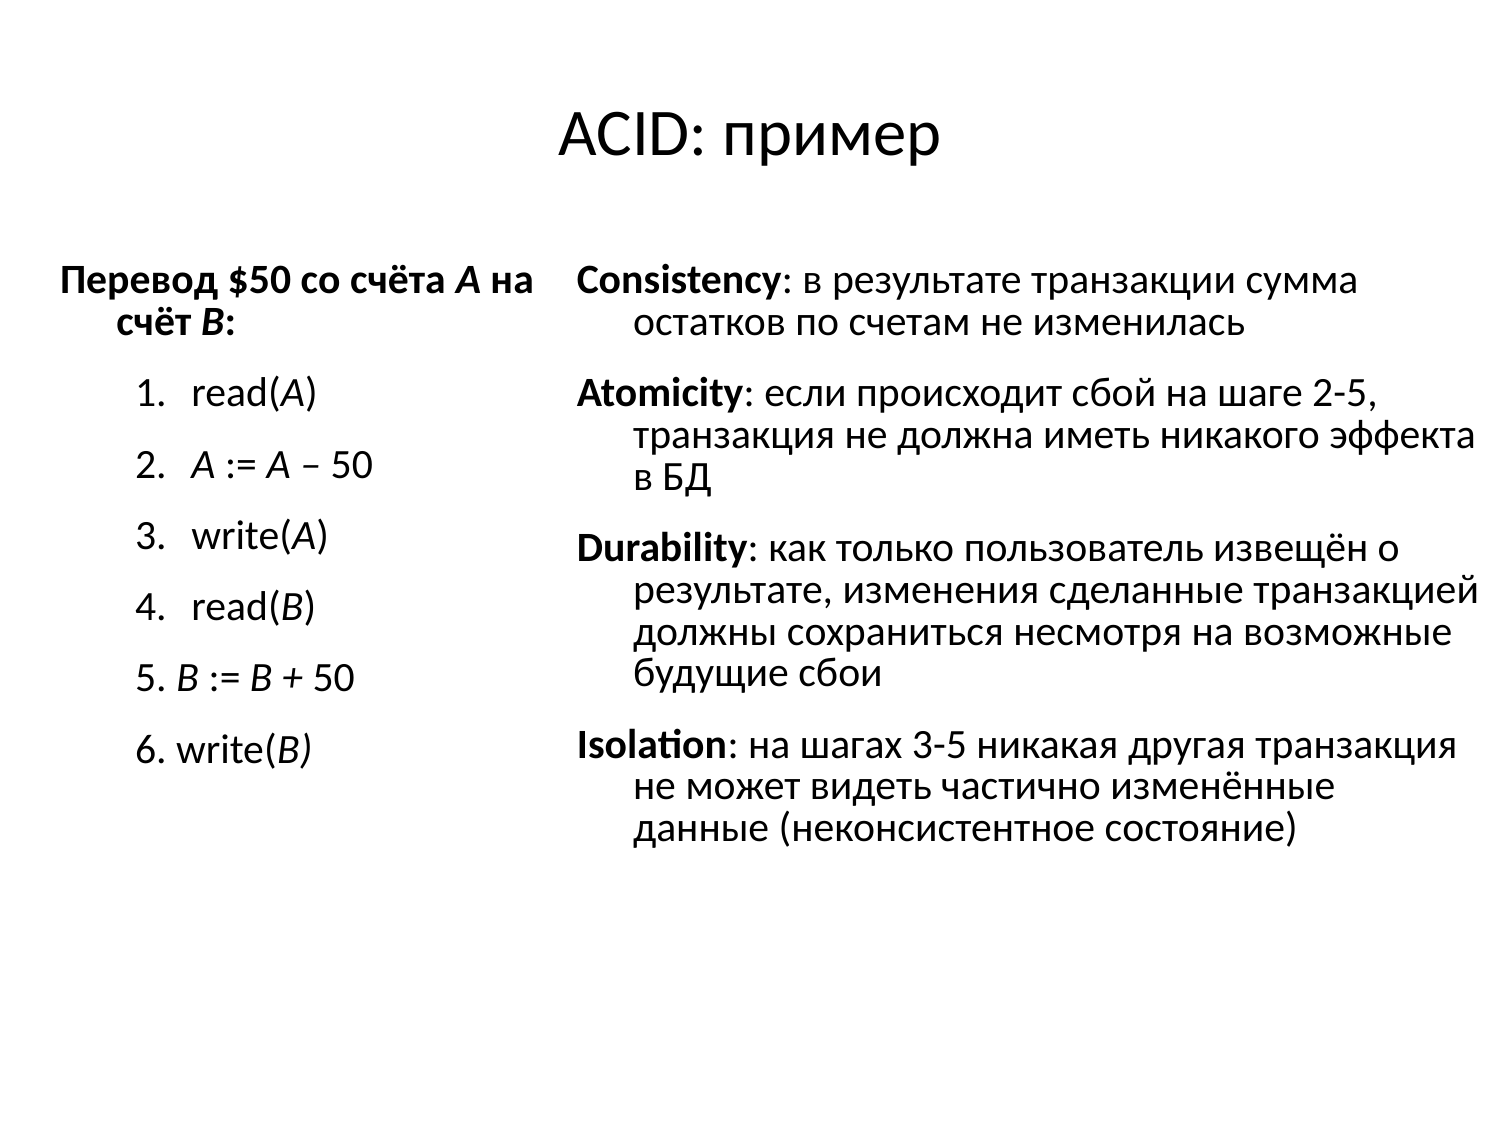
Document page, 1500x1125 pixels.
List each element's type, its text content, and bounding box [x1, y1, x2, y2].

list Перевод $50 со счёта A на счёт B: 1. read(A) 2. A := A – 50 3. write(A) 4. read(B) 5. B := B + 50 6. write(B) [60, 262, 576, 1005]
title ACID: пример [75, 45, 1425, 233]
list Consistency: в результате транзакции сумма остатков по счетам не изменилась Atomicity: если происходит сбой на шаге 2-5, транзакция не должна иметь никакого эффекта в БД Durability: как только пользователь извещён о результате, изменения сделанные транзакцией должны сохраниться несмотря на возможные будущие сбои Isolation: на шагах 3-5 никакая другая транзакция не может видеть частично изменённые данные (неконсистентное состояние) [576, 262, 1481, 1005]
